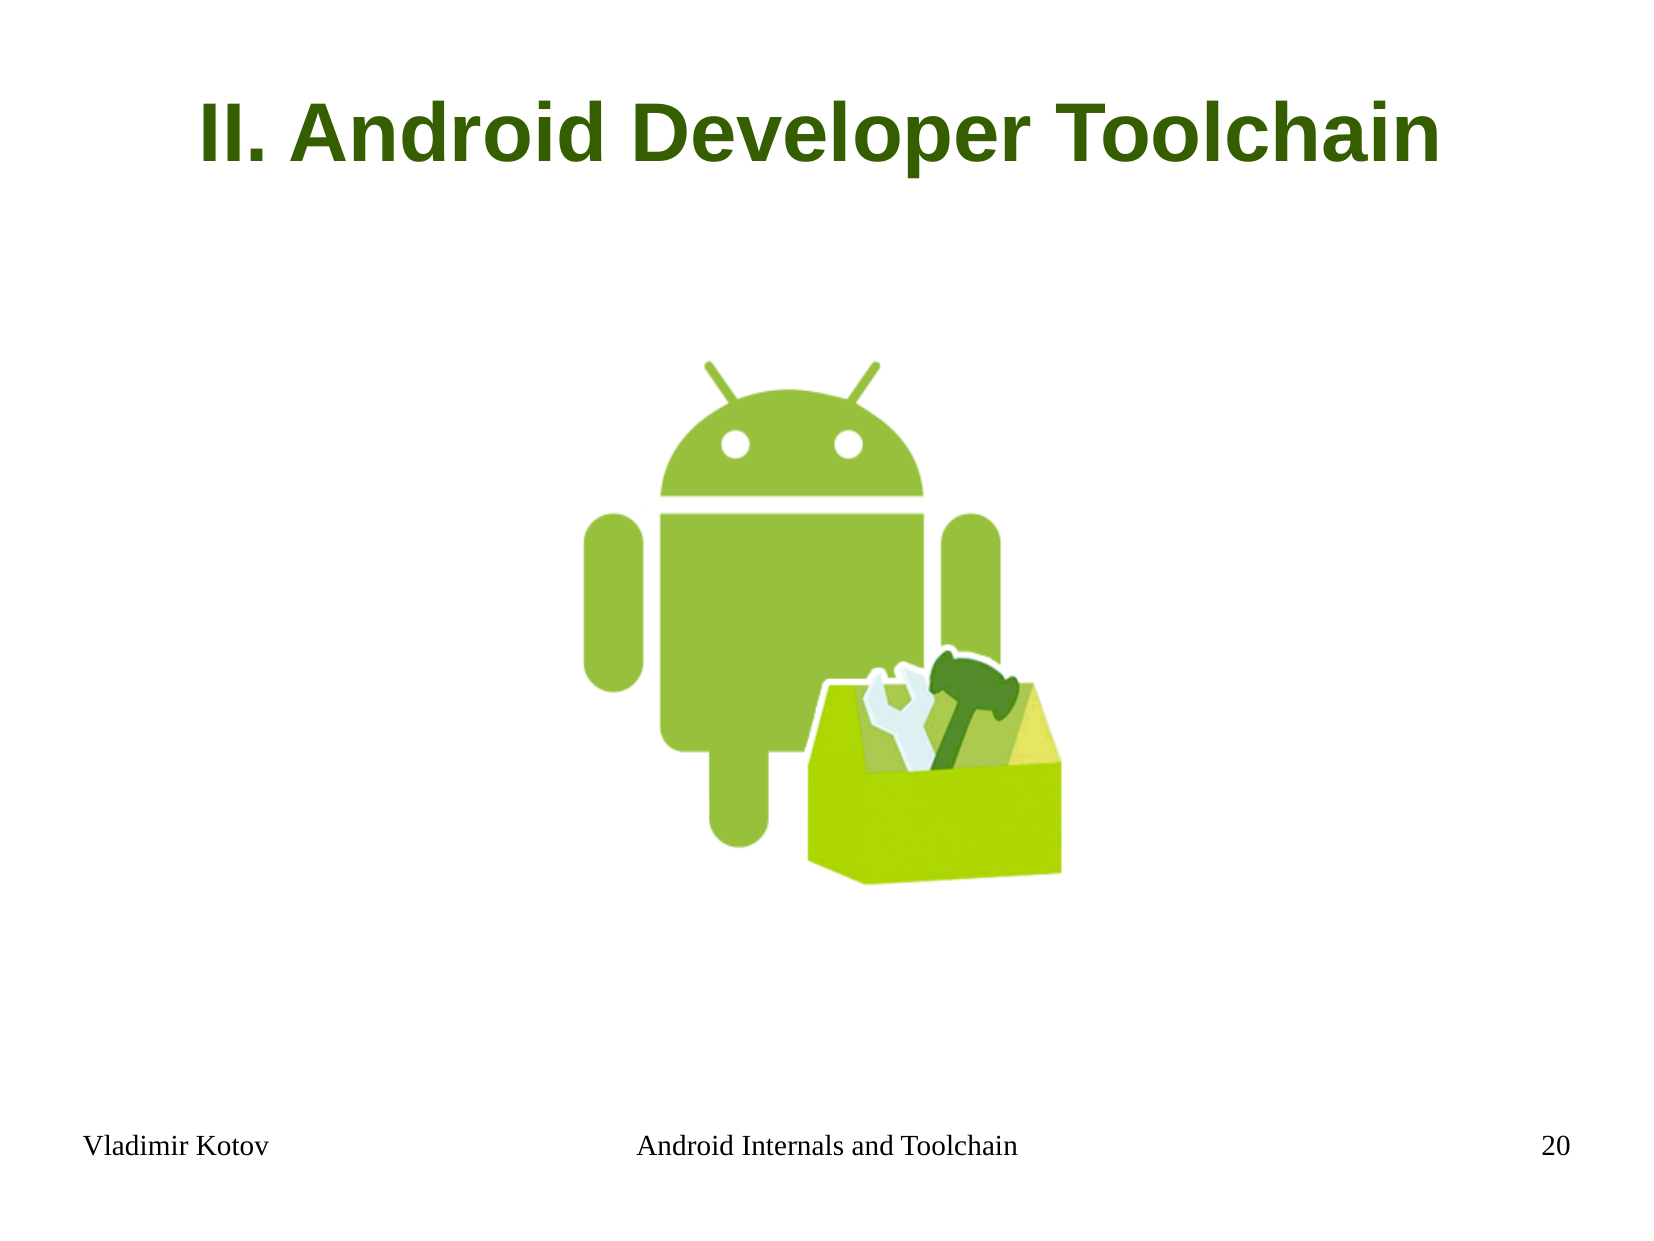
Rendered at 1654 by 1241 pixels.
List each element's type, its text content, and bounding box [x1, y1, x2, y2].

picture [578, 355, 1068, 892]
title II. Android Developer Toolchain [76, 29, 1565, 237]
